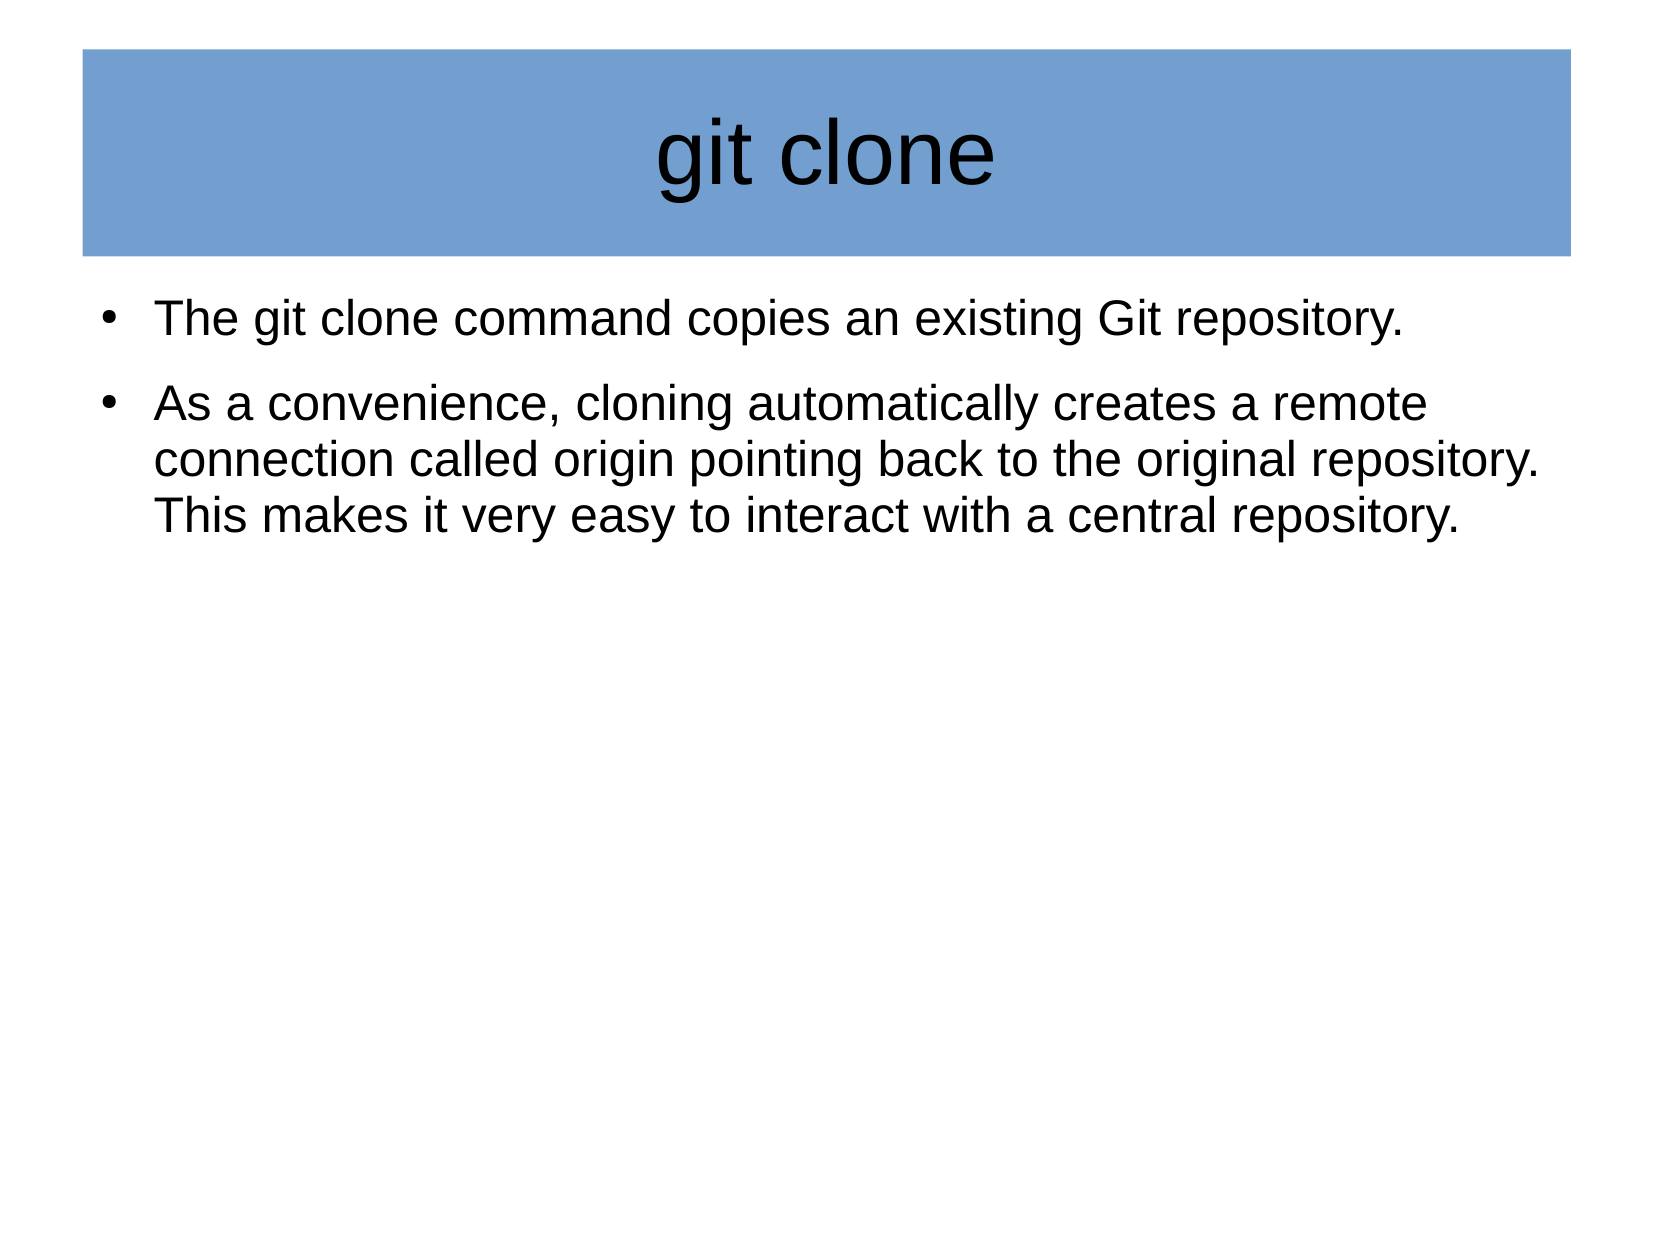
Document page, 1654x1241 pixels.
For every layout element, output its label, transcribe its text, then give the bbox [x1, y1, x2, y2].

title git clone [82, 49, 1571, 257]
list The git clone command copies an existing Git repository. As a convenience, cloning automatically creates a remote connection called origin pointing back to the original repository. This makes it very easy to interact with a central repository. [82, 290, 1571, 1010]
